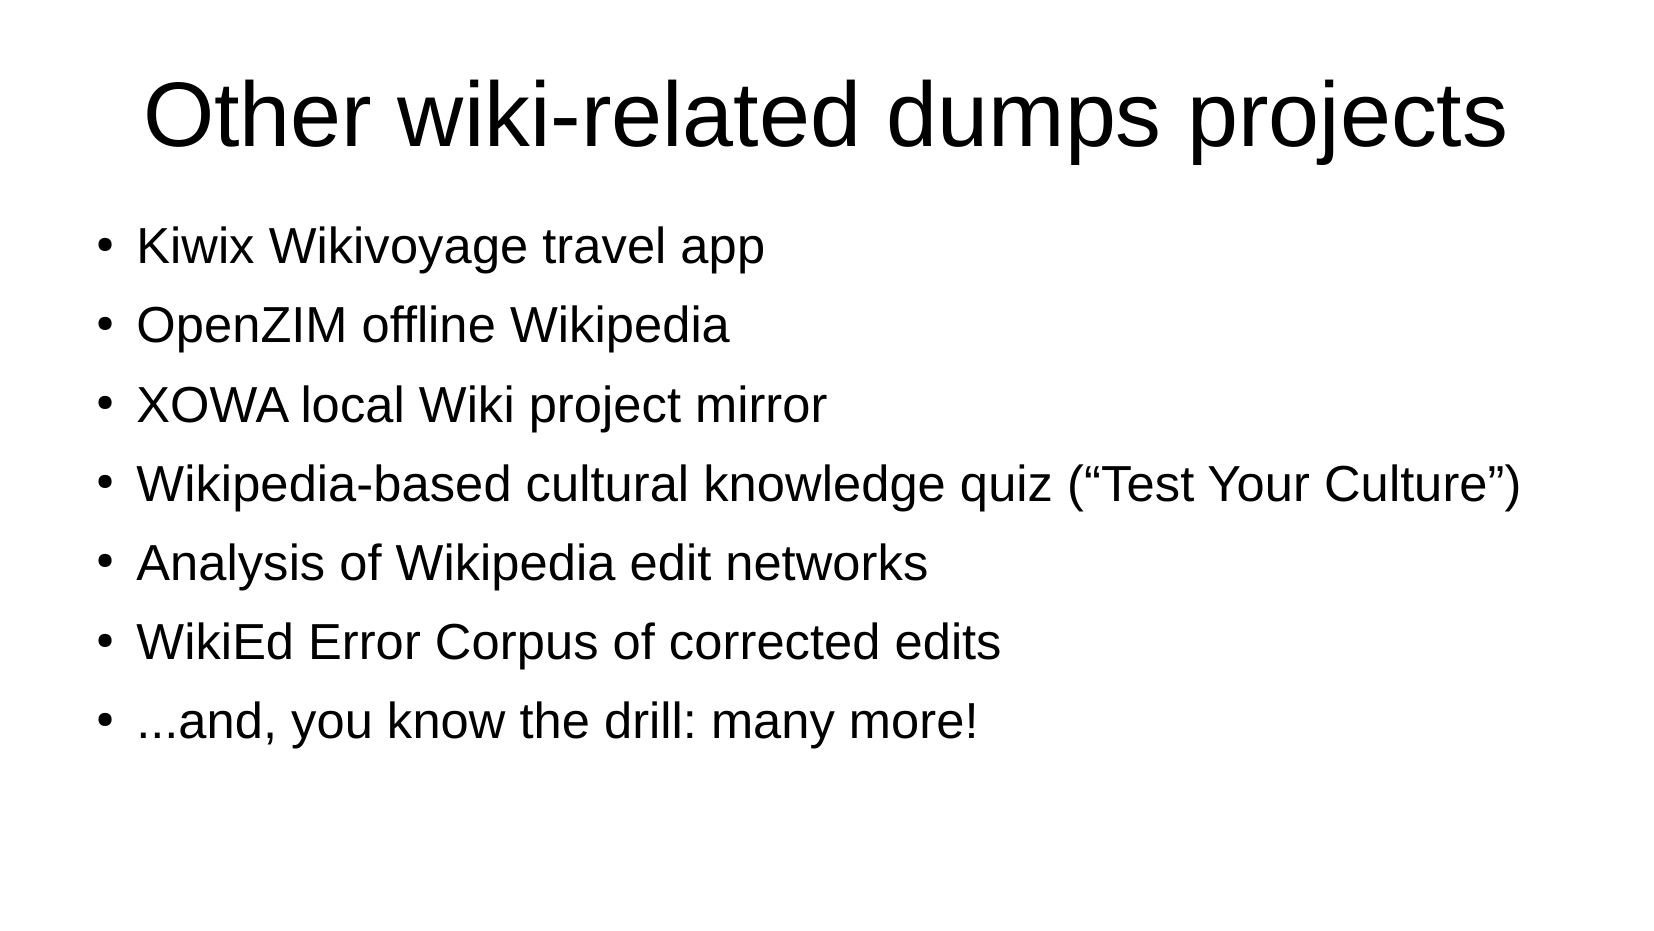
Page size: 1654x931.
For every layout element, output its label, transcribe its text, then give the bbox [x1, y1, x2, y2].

title Other wiki-related dumps projects [82, 37, 1571, 193]
list Kiwix Wikivoyage travel app OpenZIM offline Wikipedia XOWA local Wiki project mirror Wikipedia-based cultural knowledge quiz (“Test Your Culture”) Analysis of Wikipedia edit networks WikiEd Error Corpus of corrected edits ...and, you know the drill: many more! [82, 217, 1571, 758]
